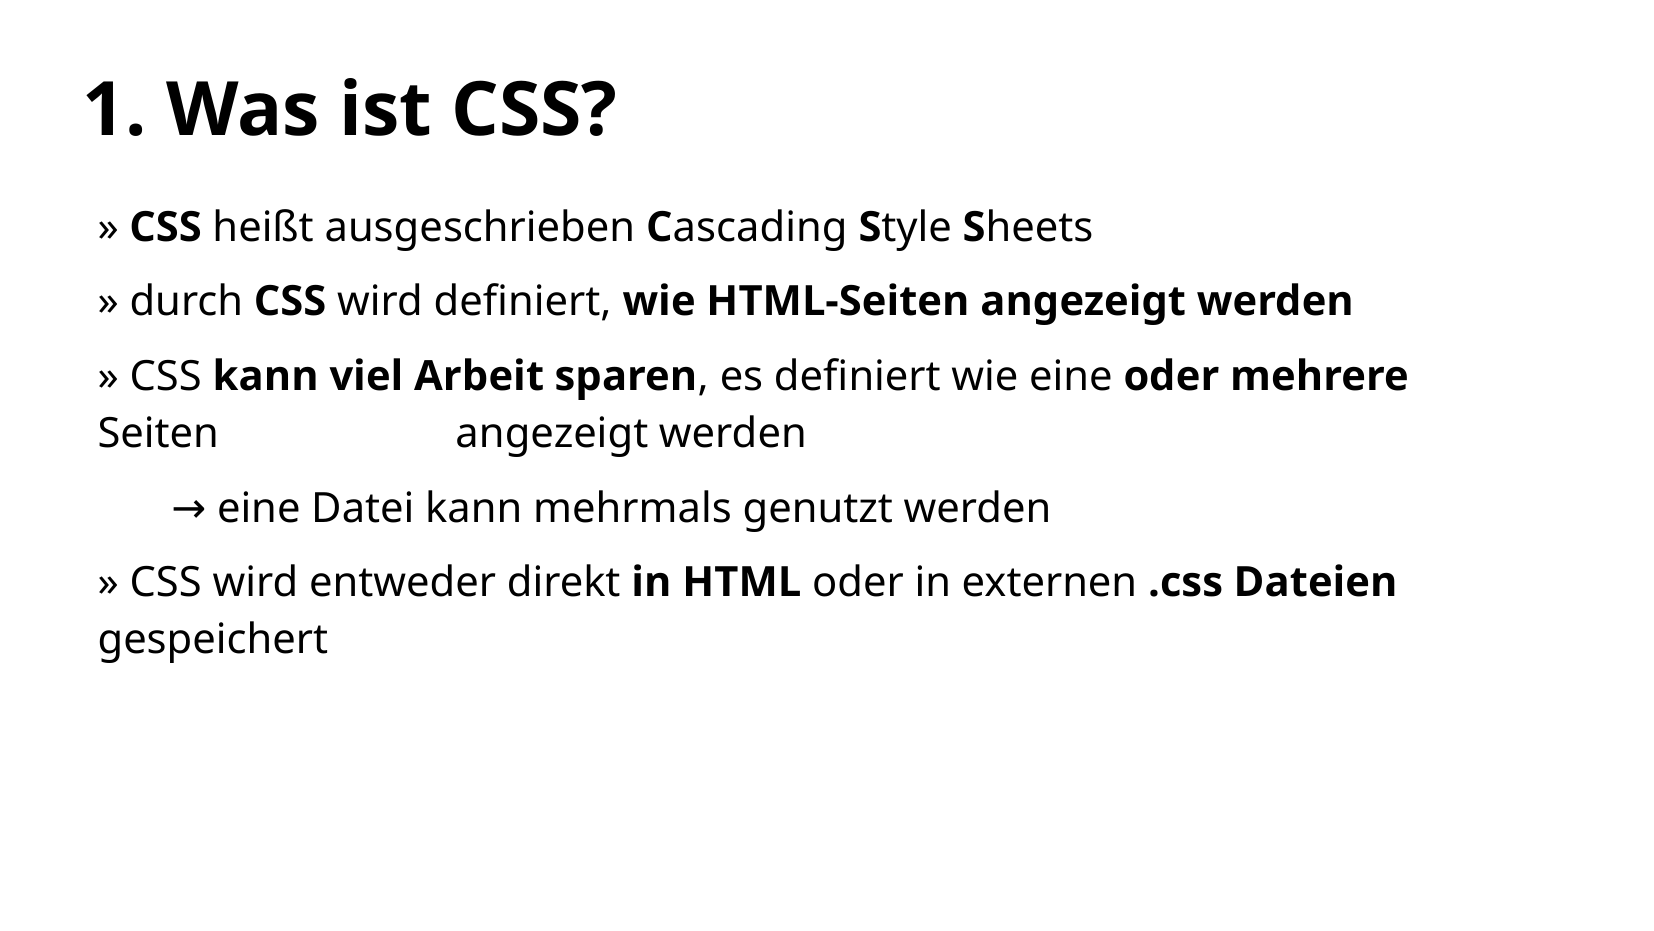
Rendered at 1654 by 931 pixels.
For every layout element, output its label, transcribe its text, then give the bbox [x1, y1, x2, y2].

text_box » CSS heißt ausgeschrieben Cascading Style Sheets » durch CSS wird definiert, wie HTML-Seiten angezeigt werden » CSS kann viel Arbeit sparen, es definiert wie eine oder mehrere Seiten angezeigt werden → eine Datei kann mehrmals genutzt werden » CSS wird entweder direkt in HTML oder in externen .css Dateien gespeichert [82, 188, 1536, 590]
title 1. Was ist CSS? [82, 59, 1571, 154]
